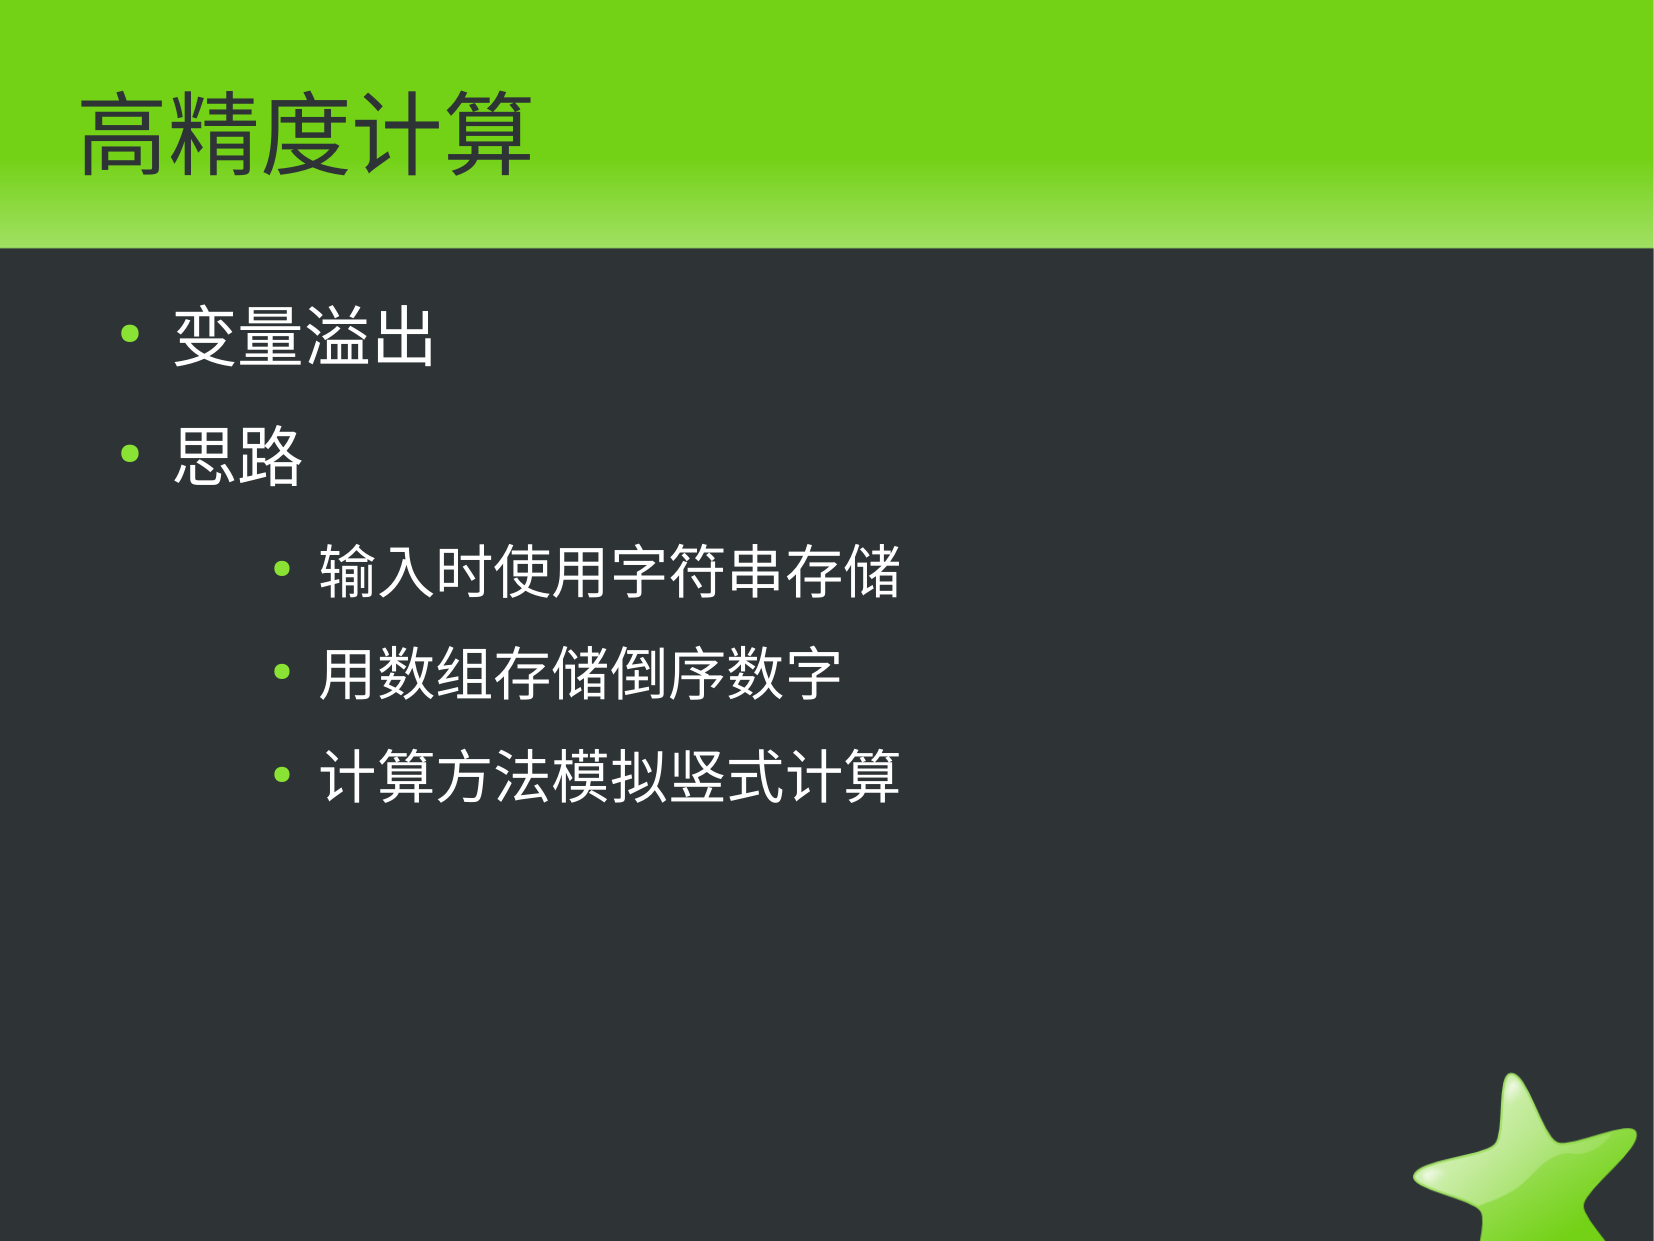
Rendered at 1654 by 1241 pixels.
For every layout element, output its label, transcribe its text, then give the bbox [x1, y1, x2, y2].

title 高精度计算 [76, 29, 1565, 237]
picture [0, 0, 1654, 1241]
list 变量溢出 思路 输入时使用字符串存储 用数组存储倒序数字 计算方法模拟竖式计算 [82, 290, 1571, 1109]
